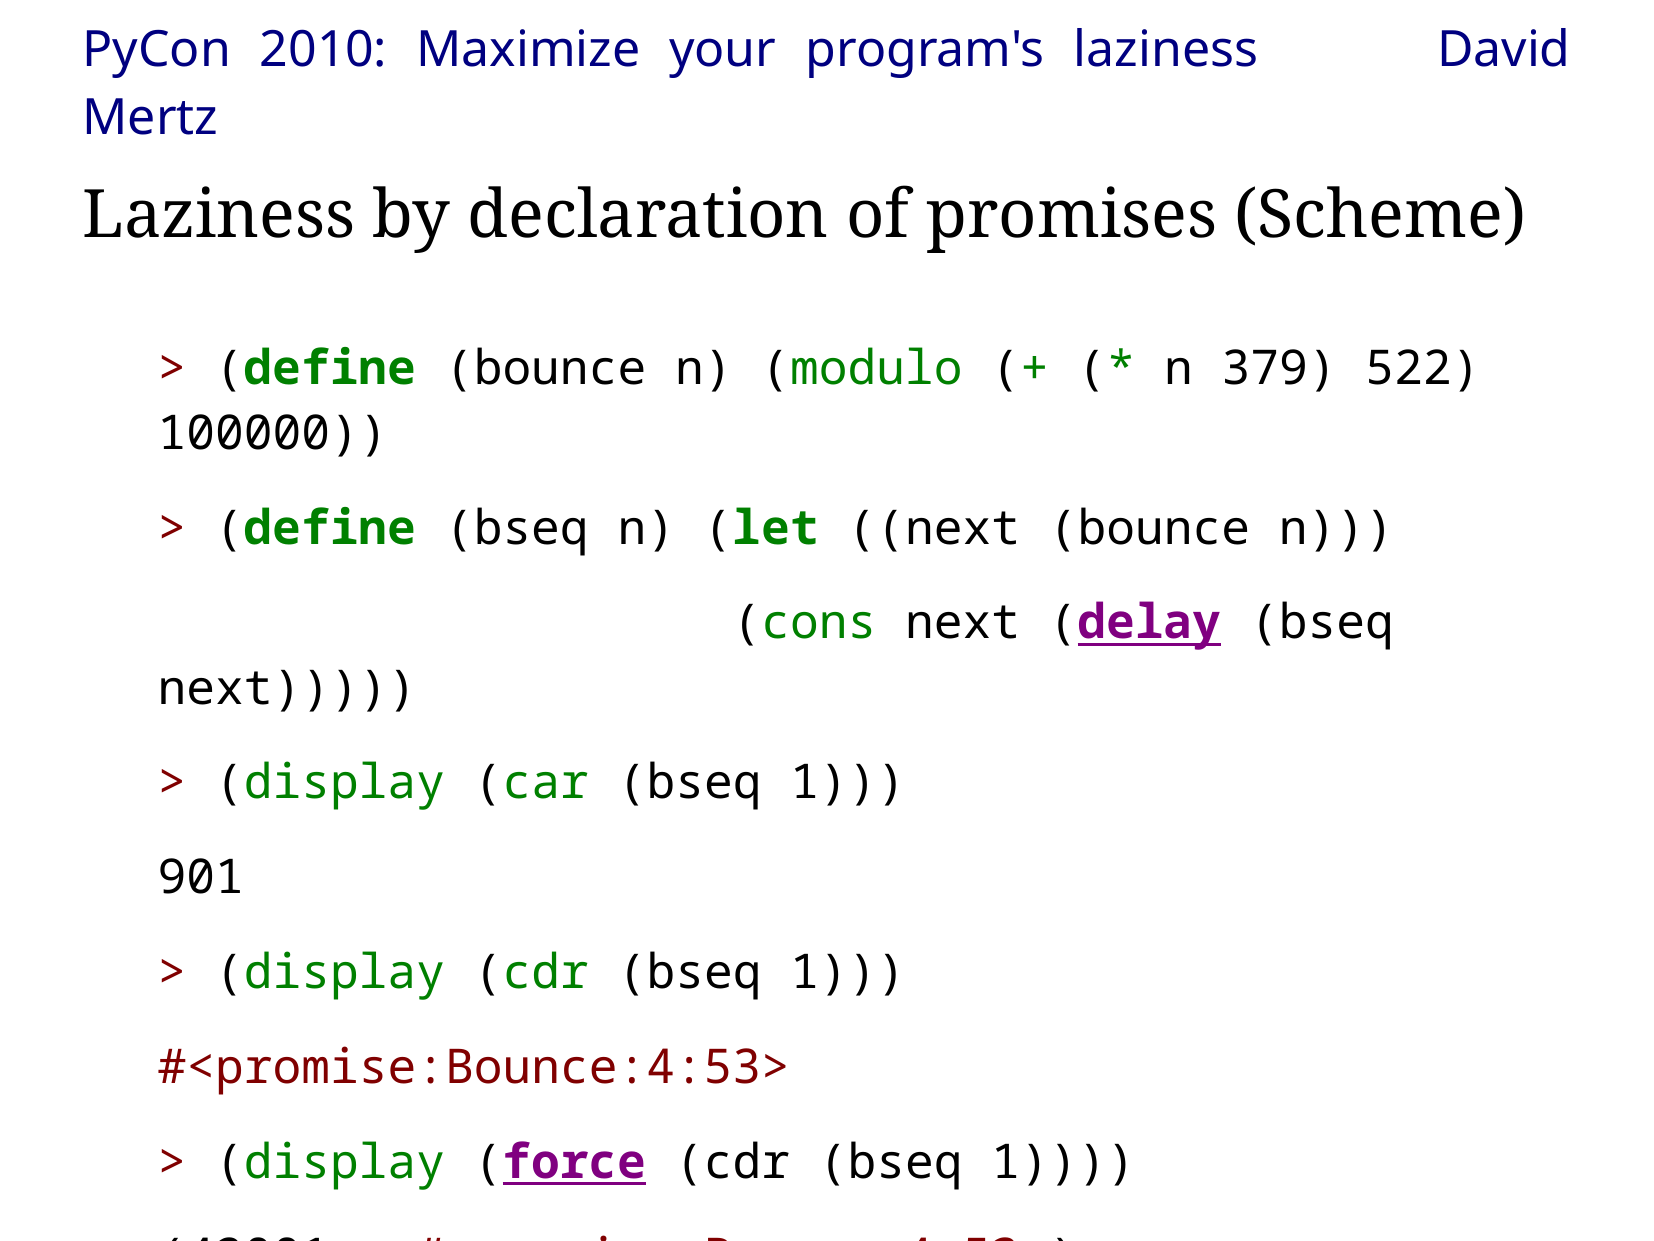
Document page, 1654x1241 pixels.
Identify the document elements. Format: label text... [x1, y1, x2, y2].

list Laziness by declaration of promises (Scheme) > (define (bounce n) (modulo (+ (* n 379) 522) 100000)) > (define (bseq n) (let ((next (bounce n))) (cons next (delay (bseq next))))) > (display (car (bseq 1))) 901 > (display (cdr (bseq 1))) #<promise:Bounce:4:53> > (display (force (cdr (bseq 1)))) (42001 . #<promise:Bounce:4:53>) [82, 166, 1613, 1088]
title PyCon 2010: Maximize your program's laziness David Mertz [82, 49, 1571, 113]
list [82, 225, 1571, 1168]
